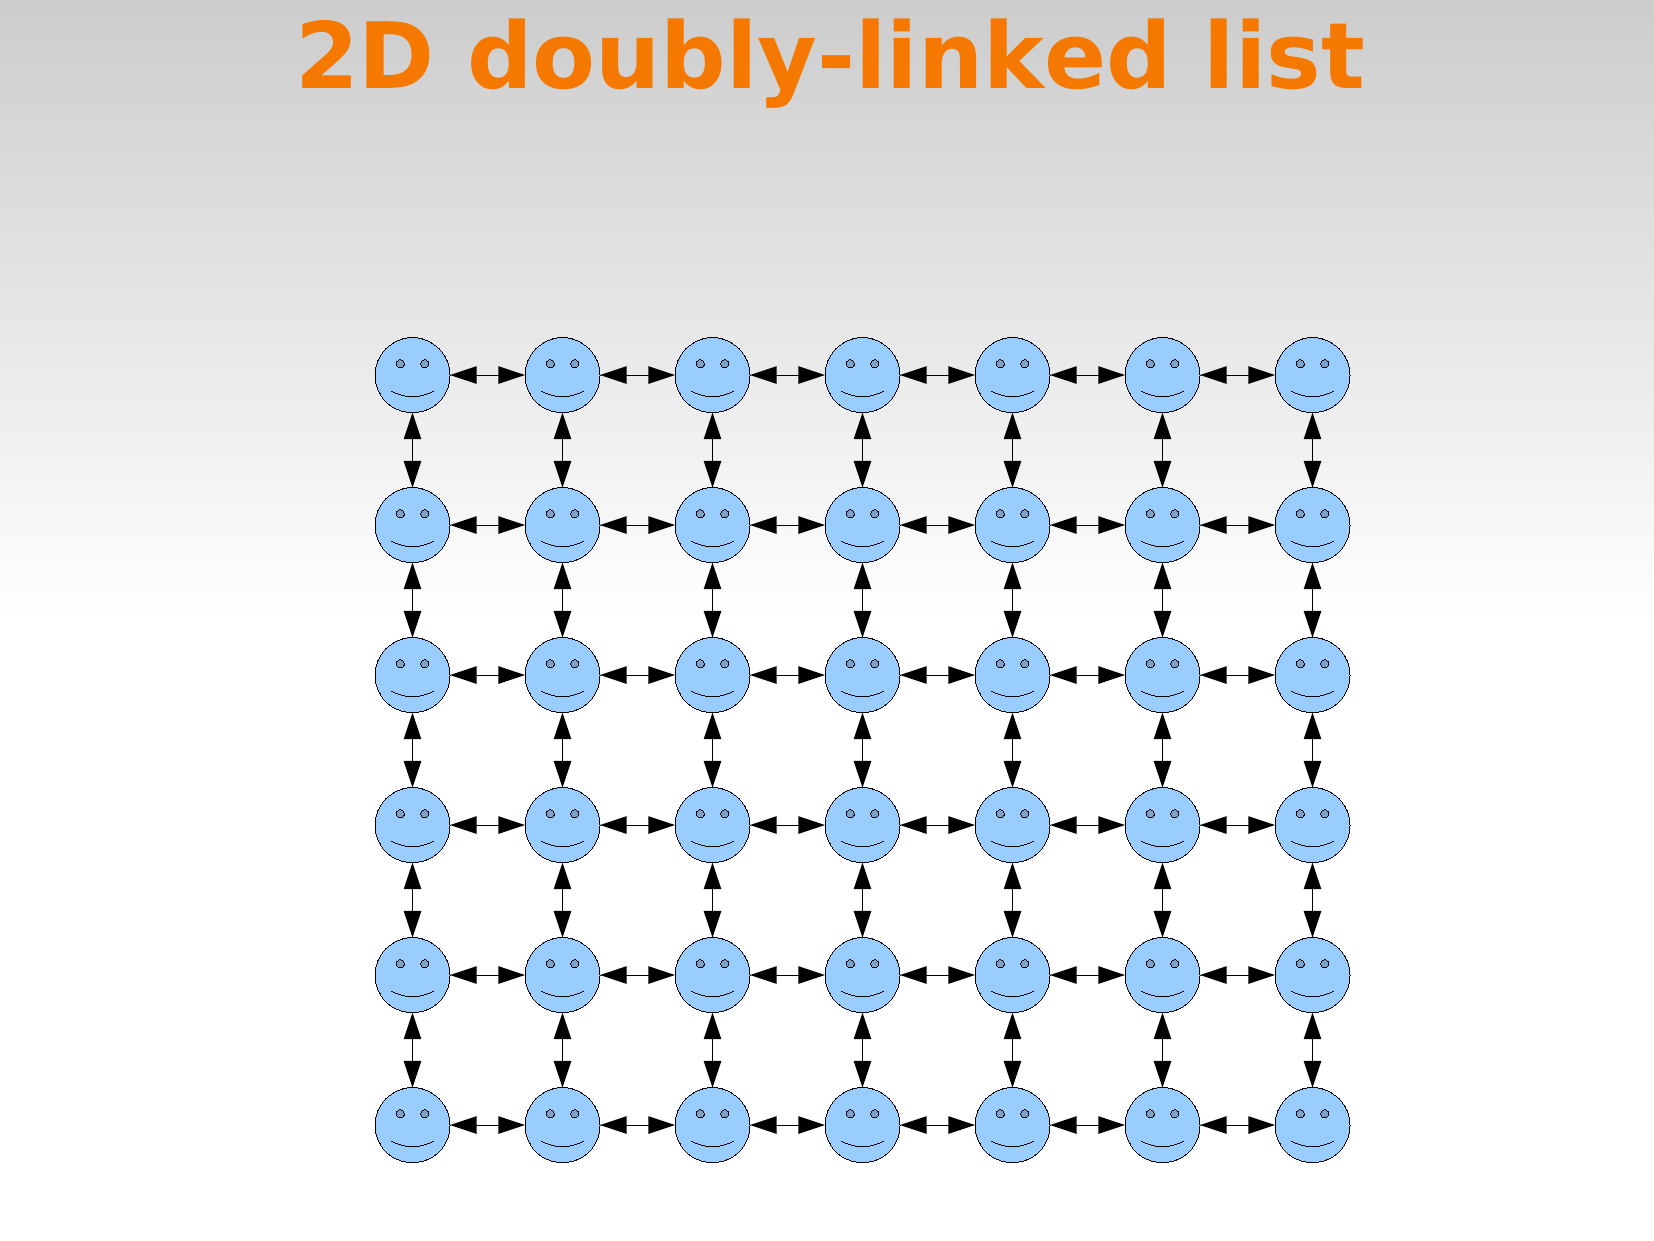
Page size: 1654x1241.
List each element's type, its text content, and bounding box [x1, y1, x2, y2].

text_box [1125, 787, 1200, 863]
text_box [1275, 787, 1351, 863]
text_box [975, 337, 1050, 413]
text_box [825, 337, 900, 413]
text_box [375, 937, 450, 1013]
text_box [375, 1087, 450, 1163]
text_box [675, 487, 750, 563]
text_box [525, 337, 600, 413]
text_box [675, 787, 750, 863]
text_box [525, 1087, 600, 1163]
title 2D doubly-linked list [86, 0, 1576, 113]
text_box [675, 1087, 750, 1163]
text_box [375, 487, 450, 563]
text_box [825, 1087, 900, 1163]
text_box [825, 937, 900, 1013]
text_box [1275, 337, 1351, 413]
text_box [1125, 1087, 1200, 1163]
text_box [1125, 637, 1200, 713]
text_box [525, 787, 600, 863]
text_box [675, 937, 750, 1013]
text_box [1125, 937, 1200, 1013]
text_box [525, 637, 600, 713]
text_box [975, 487, 1050, 563]
text_box [375, 637, 450, 713]
text_box [1125, 337, 1200, 413]
text_box [1125, 487, 1200, 563]
text_box [375, 787, 450, 863]
text_box [975, 1087, 1050, 1163]
text_box [1275, 937, 1351, 1013]
text_box [1275, 487, 1351, 563]
text_box [1275, 637, 1351, 713]
text_box [825, 637, 900, 713]
text_box [825, 487, 900, 563]
text_box [975, 937, 1050, 1013]
text_box [1275, 1087, 1351, 1163]
text_box [675, 337, 750, 413]
text_box [825, 787, 900, 863]
text_box [375, 337, 450, 413]
text_box [675, 637, 750, 713]
text_box [525, 937, 600, 1013]
text_box [525, 487, 600, 563]
text_box [975, 787, 1050, 863]
text_box [975, 637, 1050, 713]
